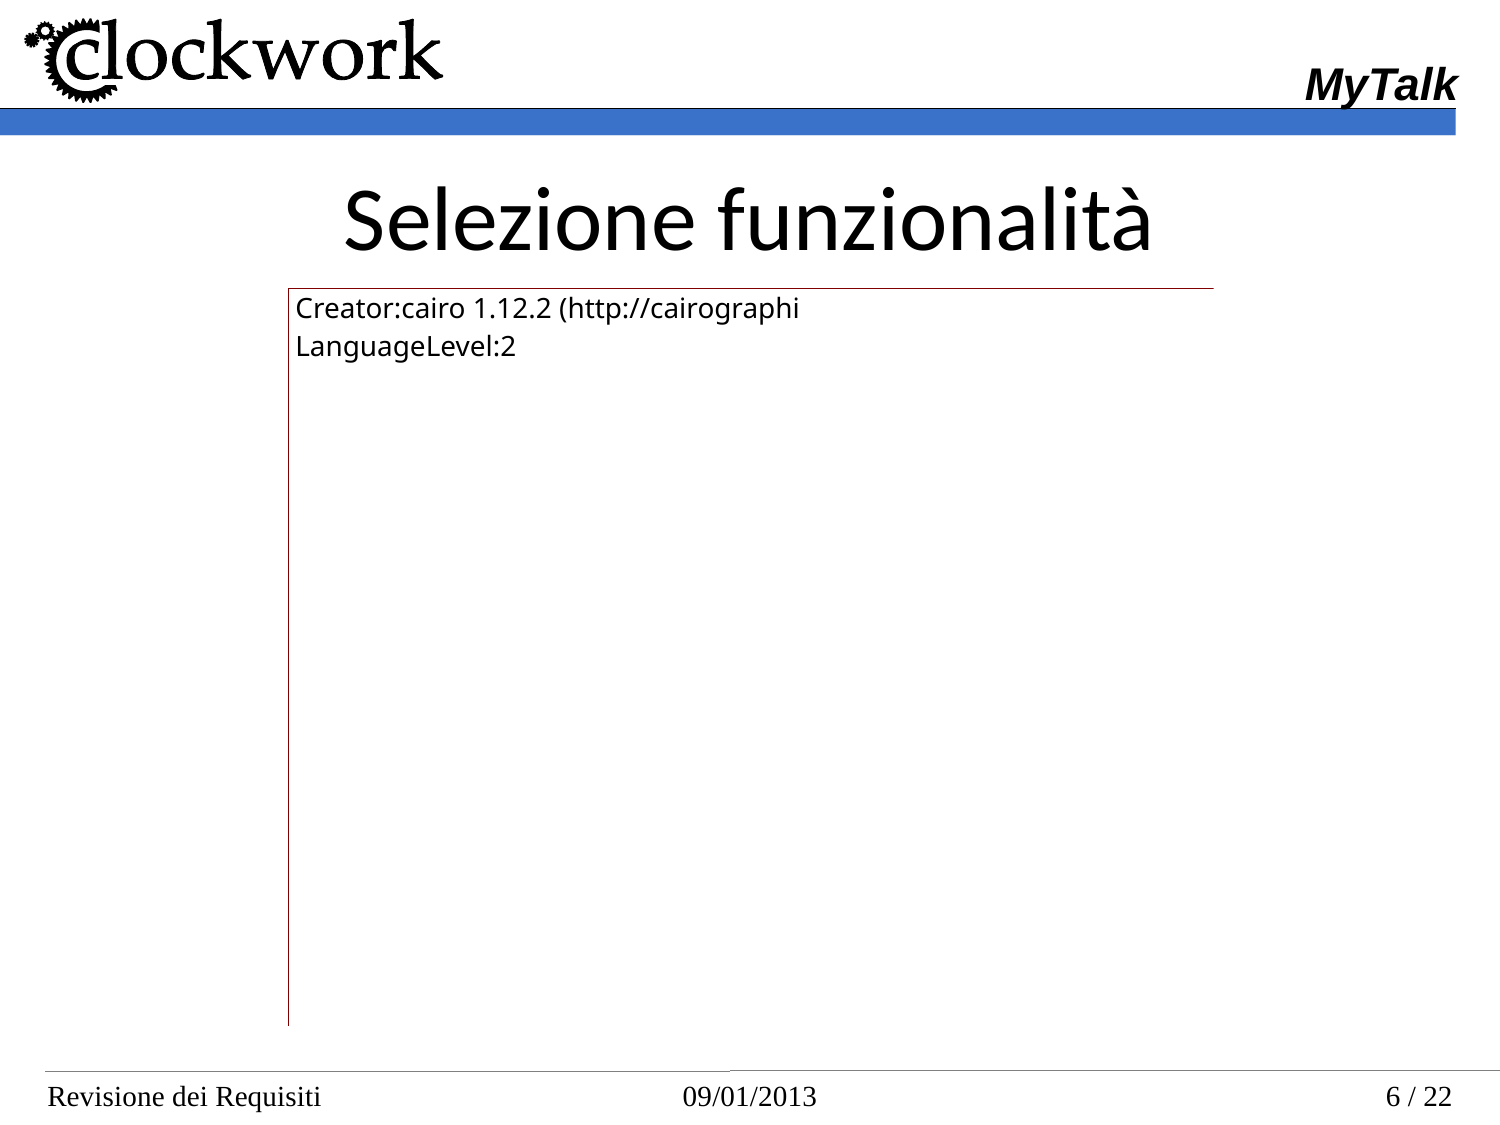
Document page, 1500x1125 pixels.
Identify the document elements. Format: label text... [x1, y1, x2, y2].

picture [286, 286, 1214, 1026]
title Selezione funzionalità [75, 133, 1425, 322]
